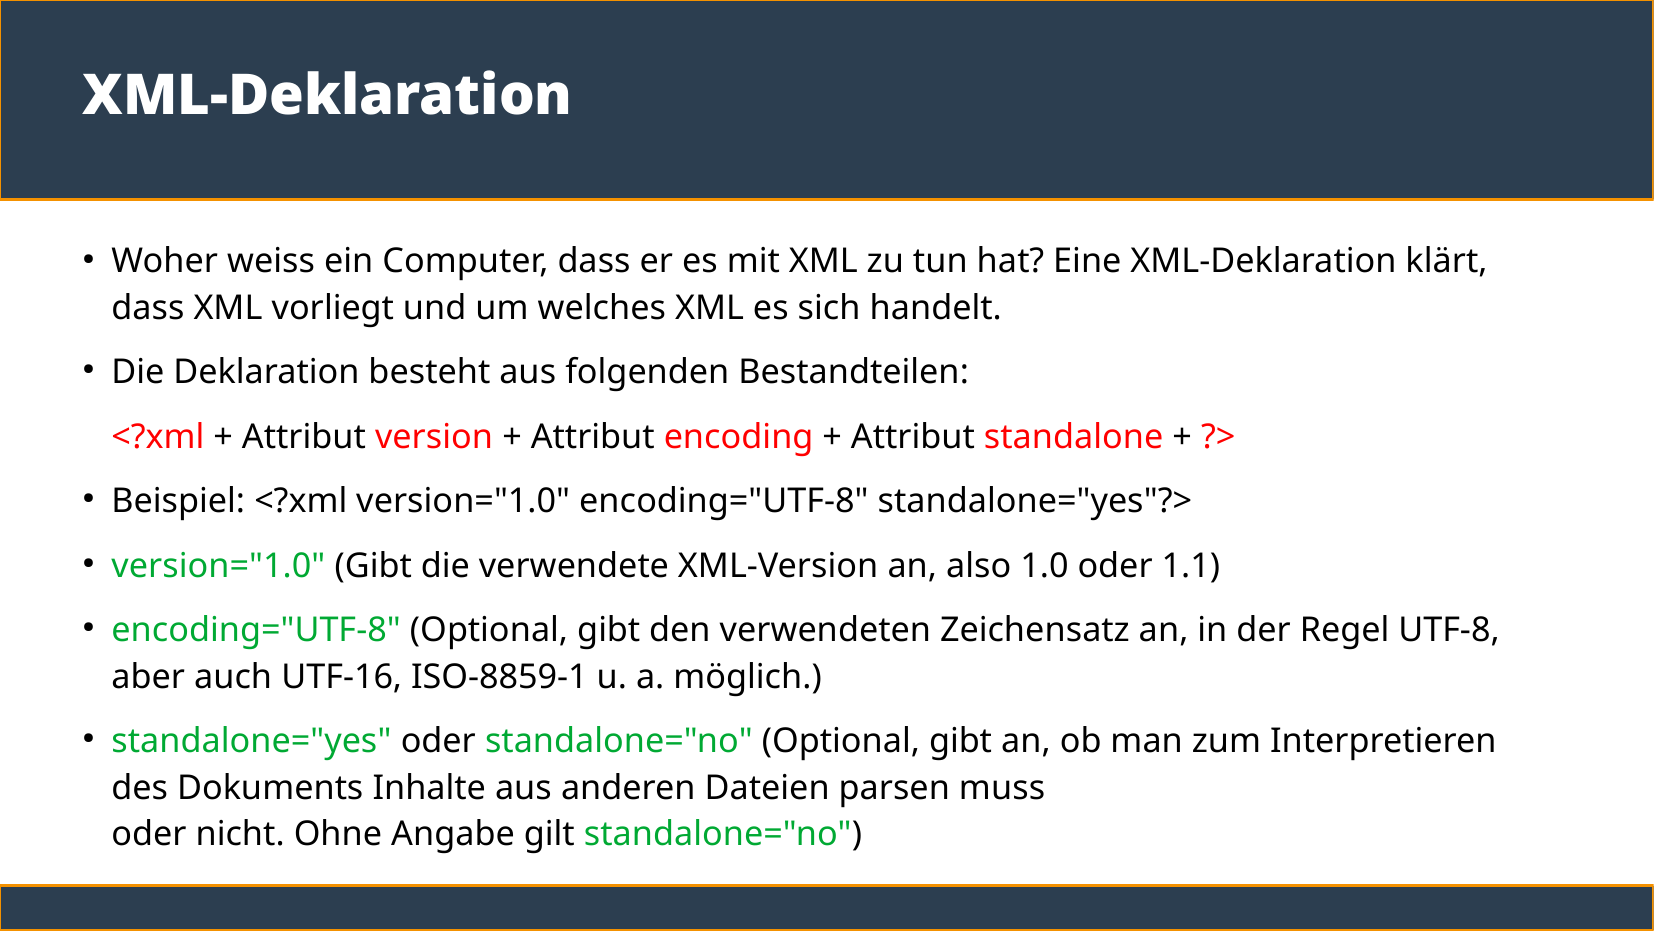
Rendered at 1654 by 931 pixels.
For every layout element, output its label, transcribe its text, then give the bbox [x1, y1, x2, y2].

list Woher weiss ein Computer, dass er es mit XML zu tun hat? Eine XML-Deklaration klärt, dass XML vorliegt und um welches XML es sich handelt. Die Deklaration besteht aus folgenden Bestandteilen: <?xml + Attribut version + Attribut encoding + Attribut standalone + ?> Beispiel: <?xml version="1.0" encoding="UTF-8" standalone="yes"?> version="1.0" (Gibt die verwendete XML-Version an, also 1.0 oder 1.1) encoding="UTF-8" (Optional, gibt den verwendeten Zeichensatz an, in der Regel UTF-8, aber auch UTF-16, ISO-8859-1 u. a. möglich.) standalone="yes" oder standalone="no" (Optional, gibt an, ob man zum Interpretieren des Dokuments Inhalte aus anderen Dateien parsen muss oder nicht. Ohne Angabe gilt standalone="no") [82, 236, 1563, 857]
title XML-Deklaration [82, 14, 1571, 171]
